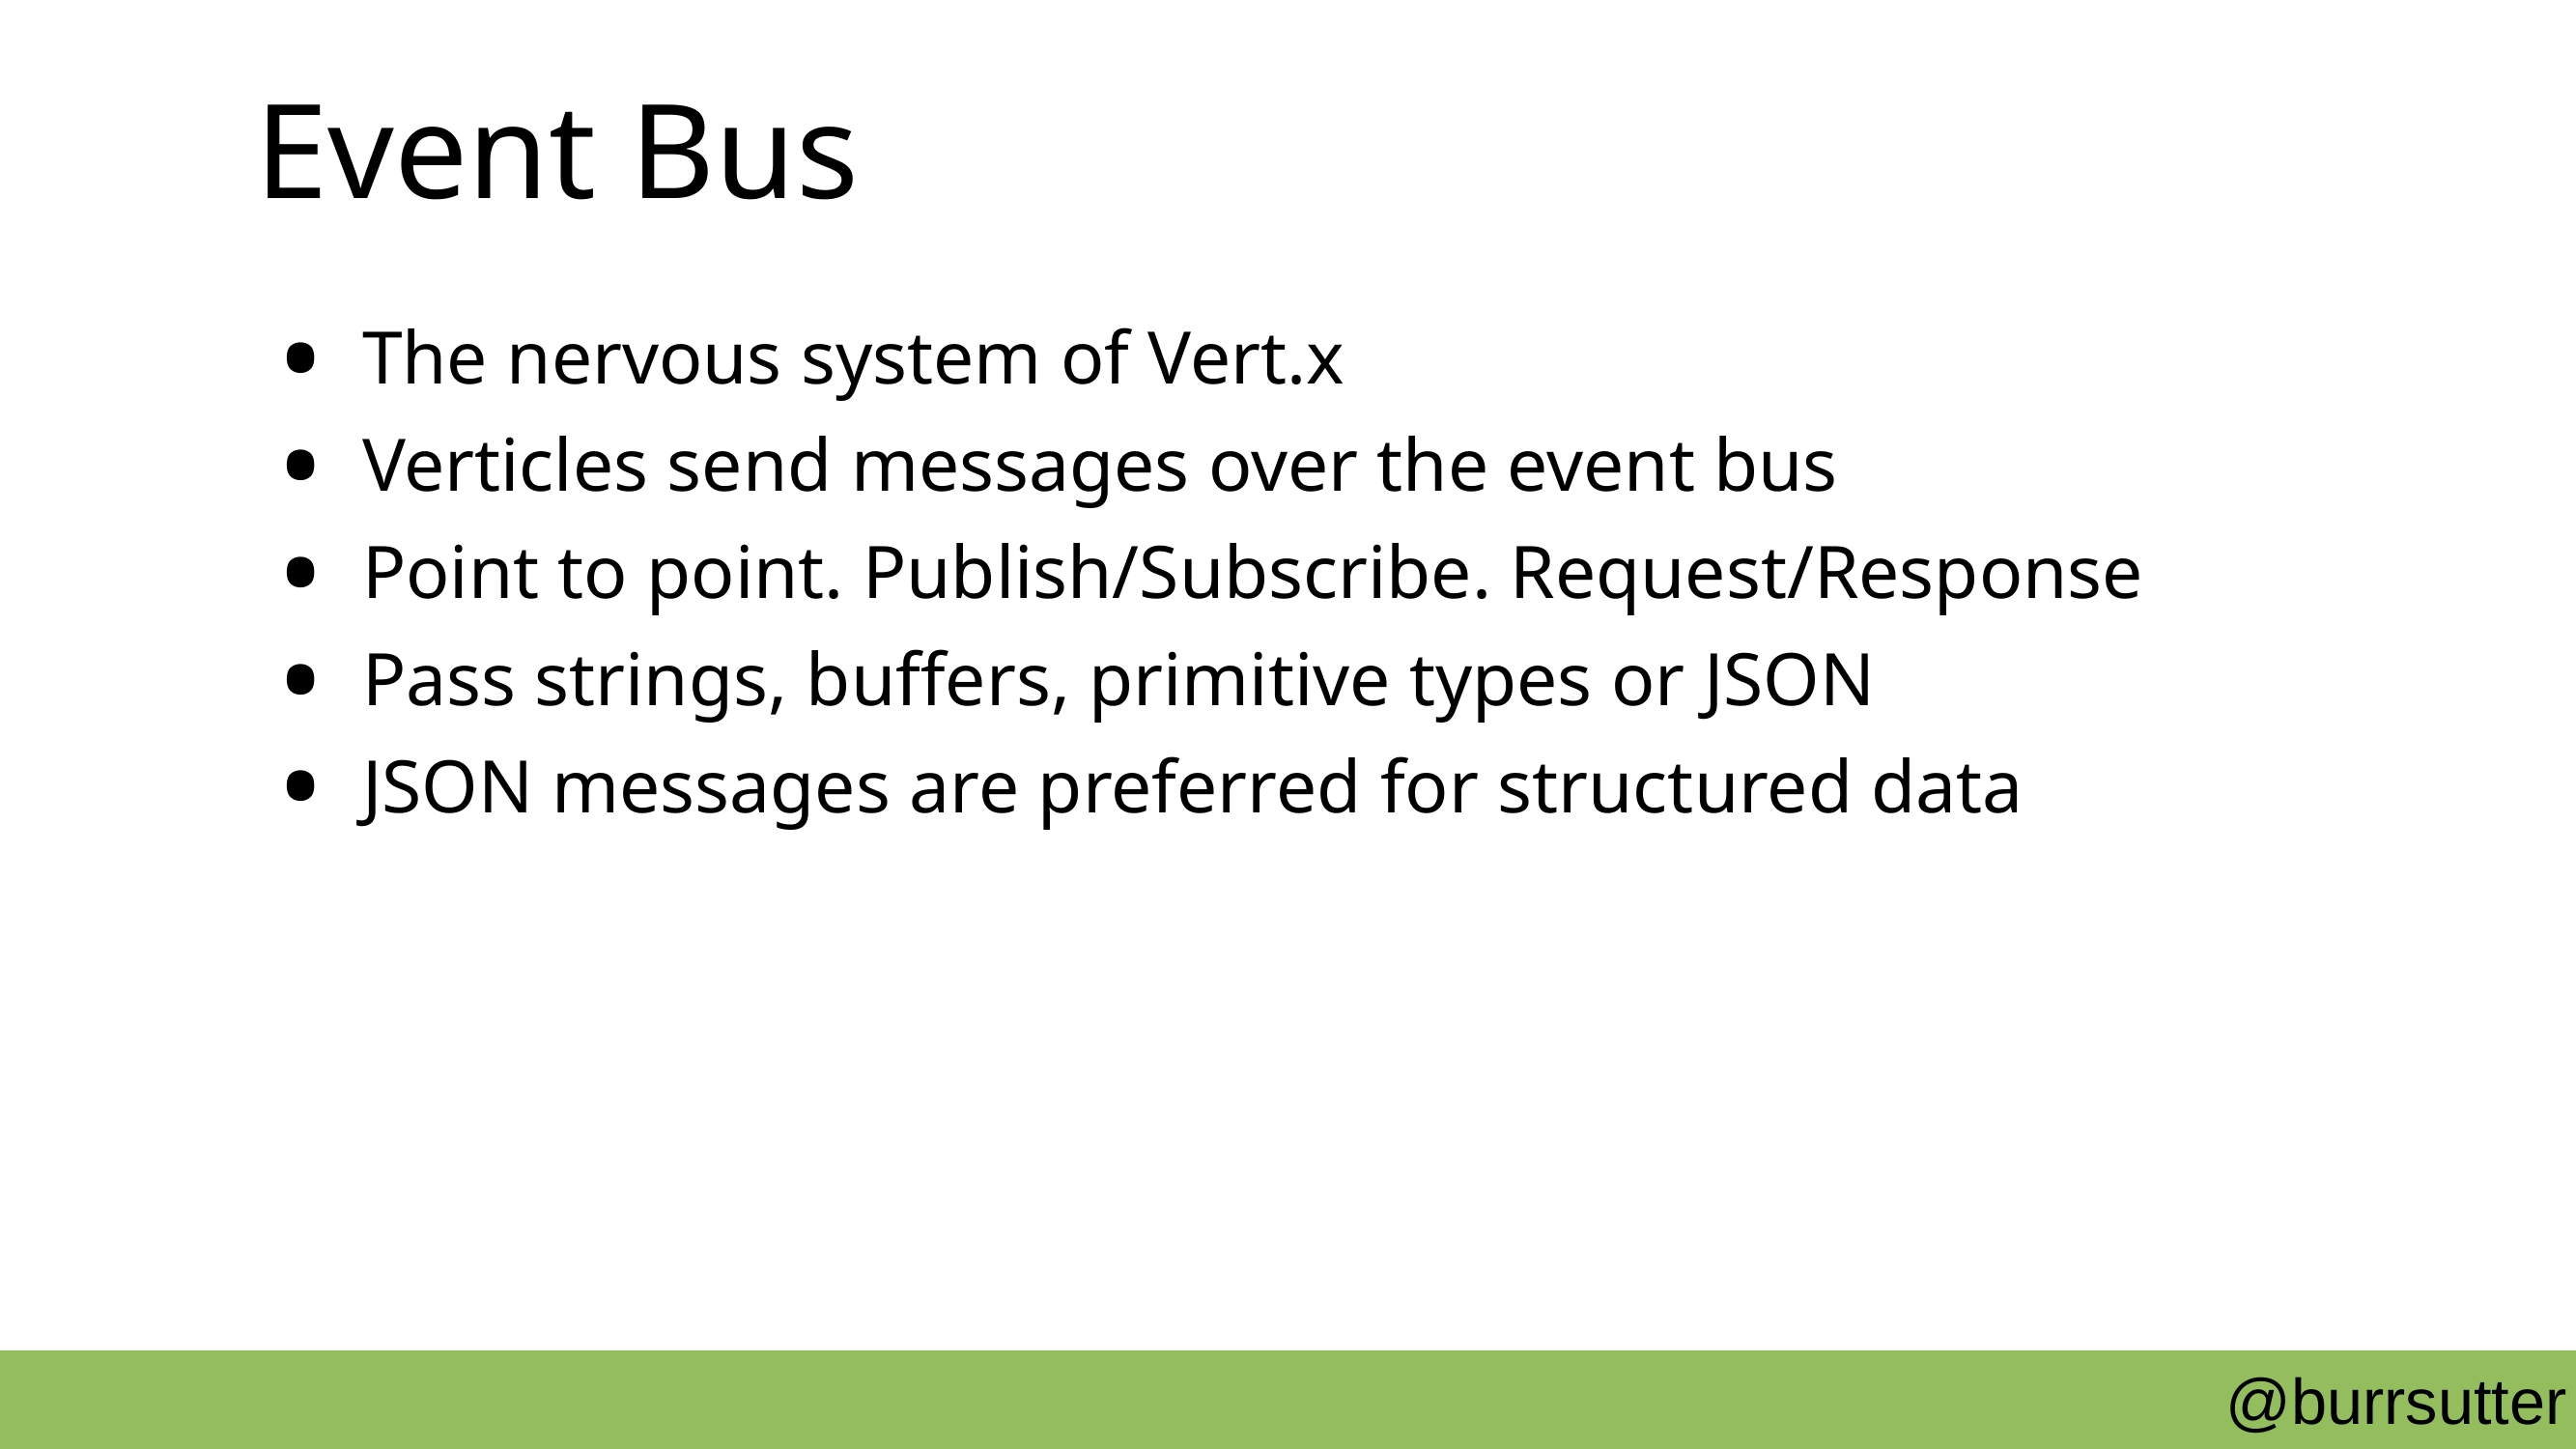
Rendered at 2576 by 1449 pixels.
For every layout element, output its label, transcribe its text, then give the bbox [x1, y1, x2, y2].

title Event Bus [247, 18, 2522, 273]
list The nervous system of Vert.x Verticles send messages over the event bus Point to point. Publish/Subscribe. Request/Response Pass strings, buffers, primitive types or JSON JSON messages are preferred for structured data [251, 311, 2526, 1333]
